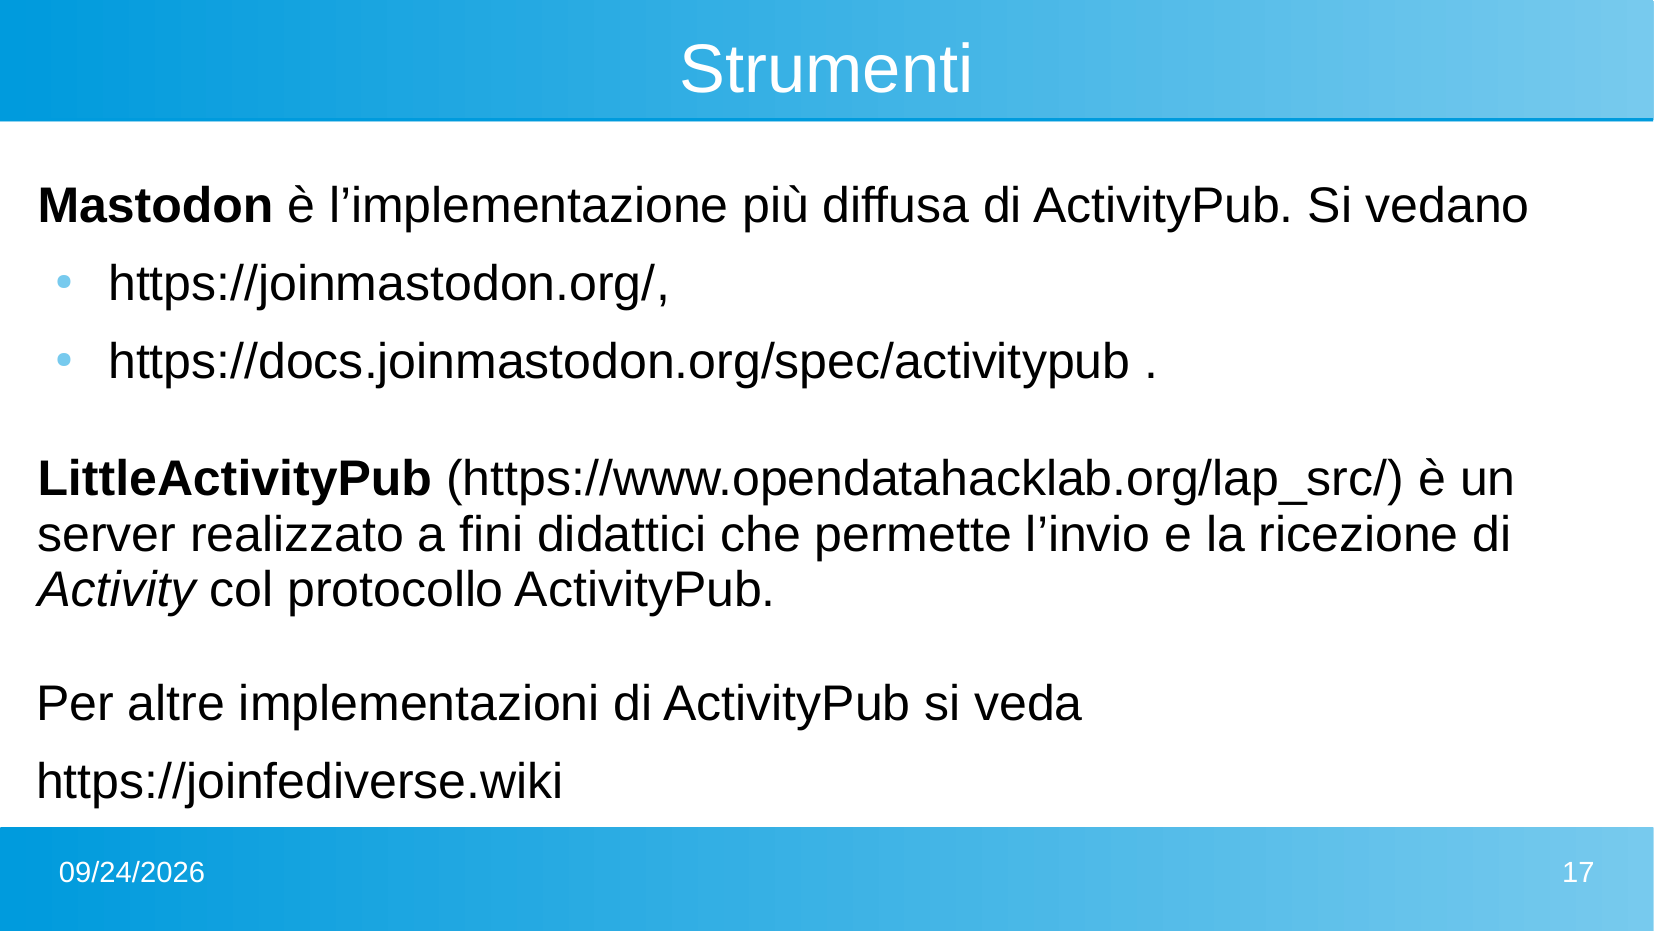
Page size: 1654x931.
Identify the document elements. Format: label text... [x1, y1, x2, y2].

list Mastodon è l’implementazione più diffusa di ActivityPub. Si vedano https://joinmastodon.org/, https://docs.joinmastodon.org/spec/activitypub . [37, 177, 1576, 413]
list LittleActivityPub (https://www.opendatahacklab.org/lap_src/) è un server realizzato a fini didattici che permette l’invio e la ricezione di Activity col protocollo ActivityPub. [37, 450, 1576, 638]
list Per altre implementazioni di ActivityPub si veda https://joinfediverse.wiki [36, 675, 1574, 826]
title Strumenti [59, 29, 1595, 108]
